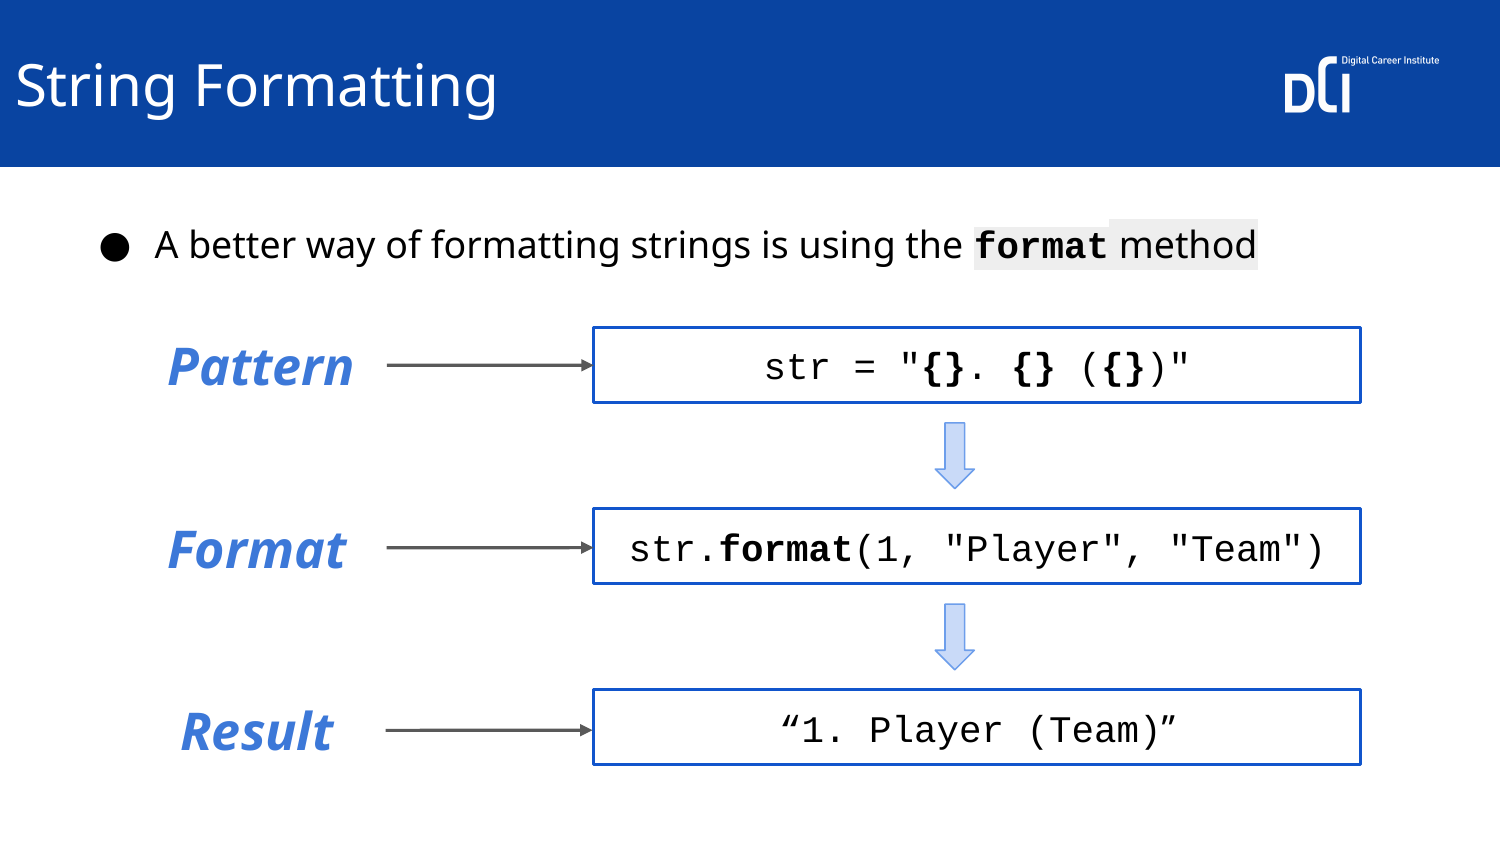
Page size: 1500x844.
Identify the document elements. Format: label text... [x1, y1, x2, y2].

text_box str.format(1, "Player", "Team") [593, 508, 1361, 584]
text_box A better way of formatting strings is using the format method [64, 183, 1436, 282]
text_box str = "{}. {} ({})" [593, 327, 1361, 403]
text_box [935, 604, 975, 670]
text_box “1. Player (Team)” [593, 689, 1361, 765]
title String Formatting [0, 0, 1500, 167]
text_box Pattern [152, 318, 387, 412]
text_box Result [165, 683, 375, 776]
picture [1275, 44, 1445, 123]
text_box Format [152, 500, 387, 594]
text_box [935, 422, 975, 489]
